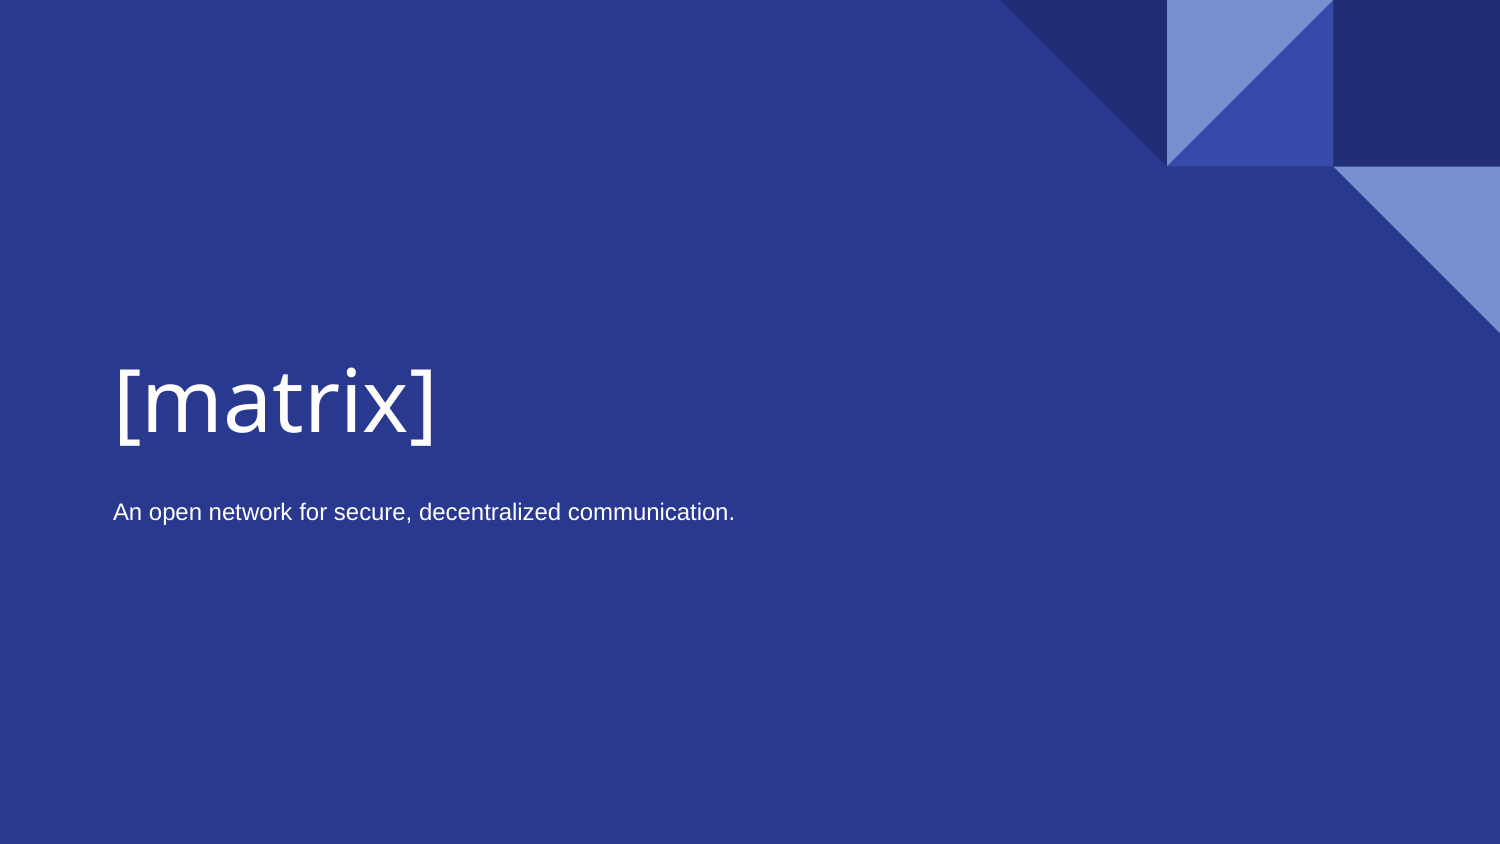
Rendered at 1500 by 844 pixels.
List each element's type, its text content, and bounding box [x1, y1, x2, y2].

subtitle An open network for secure, decentralized communication. [98, 481, 760, 553]
title [matrix] [98, 327, 567, 466]
